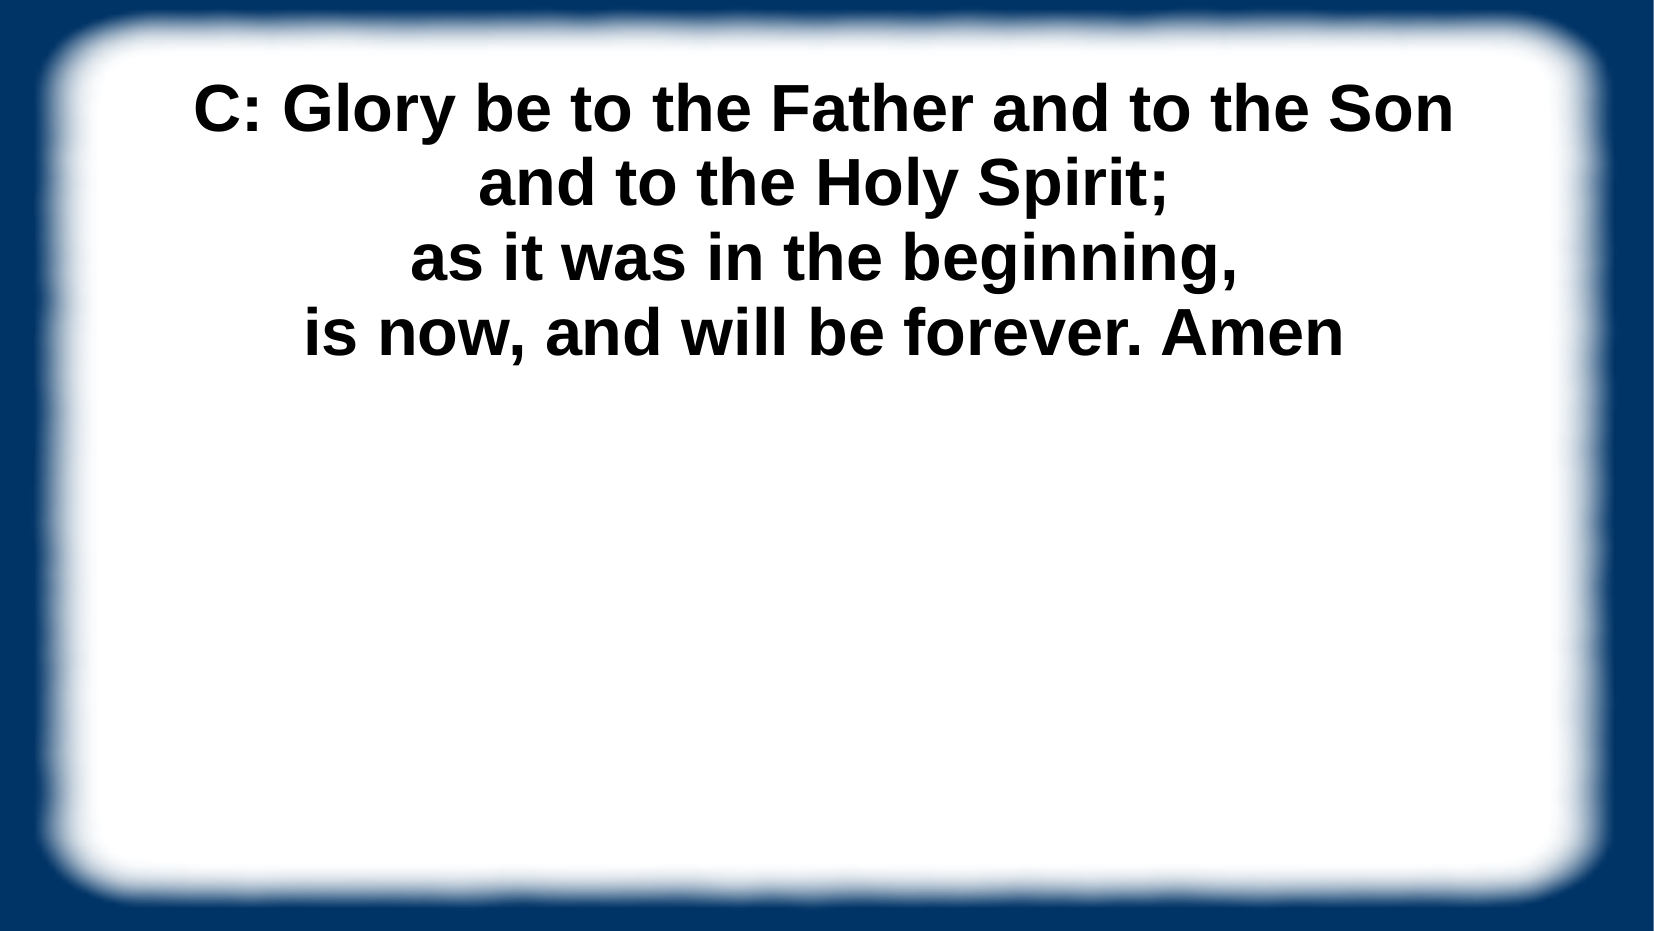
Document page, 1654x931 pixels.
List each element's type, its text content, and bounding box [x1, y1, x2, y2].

text_box C: Glory be to the Father and to the Son and to the Holy Spirit; as it was in the beginning, is now, and will be forever. Amen [105, 63, 1546, 376]
picture [0, 0, 1654, 931]
